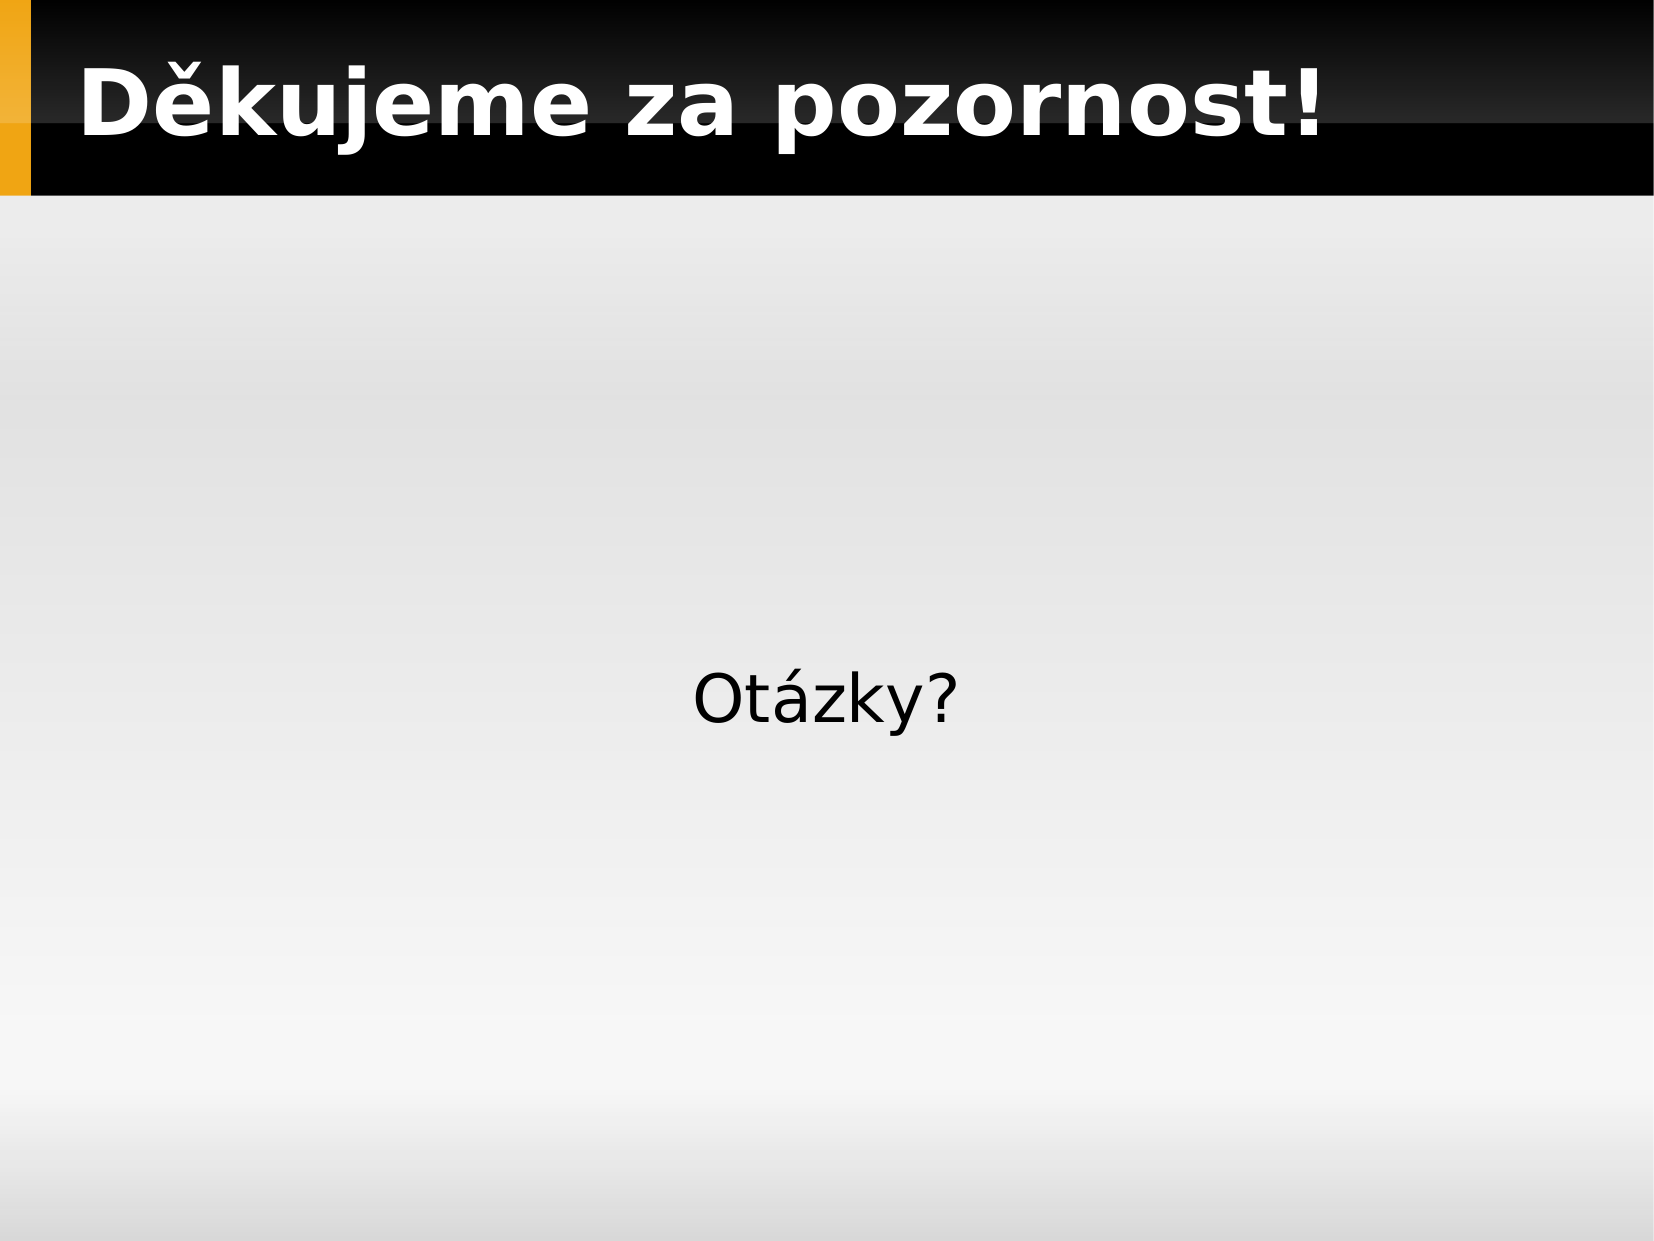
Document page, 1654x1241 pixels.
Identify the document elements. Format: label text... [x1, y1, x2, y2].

subtitle Otázky? [82, 290, 1571, 1109]
title Děkujeme za pozornost! [76, 0, 1565, 208]
picture [0, 0, 1654, 1241]
